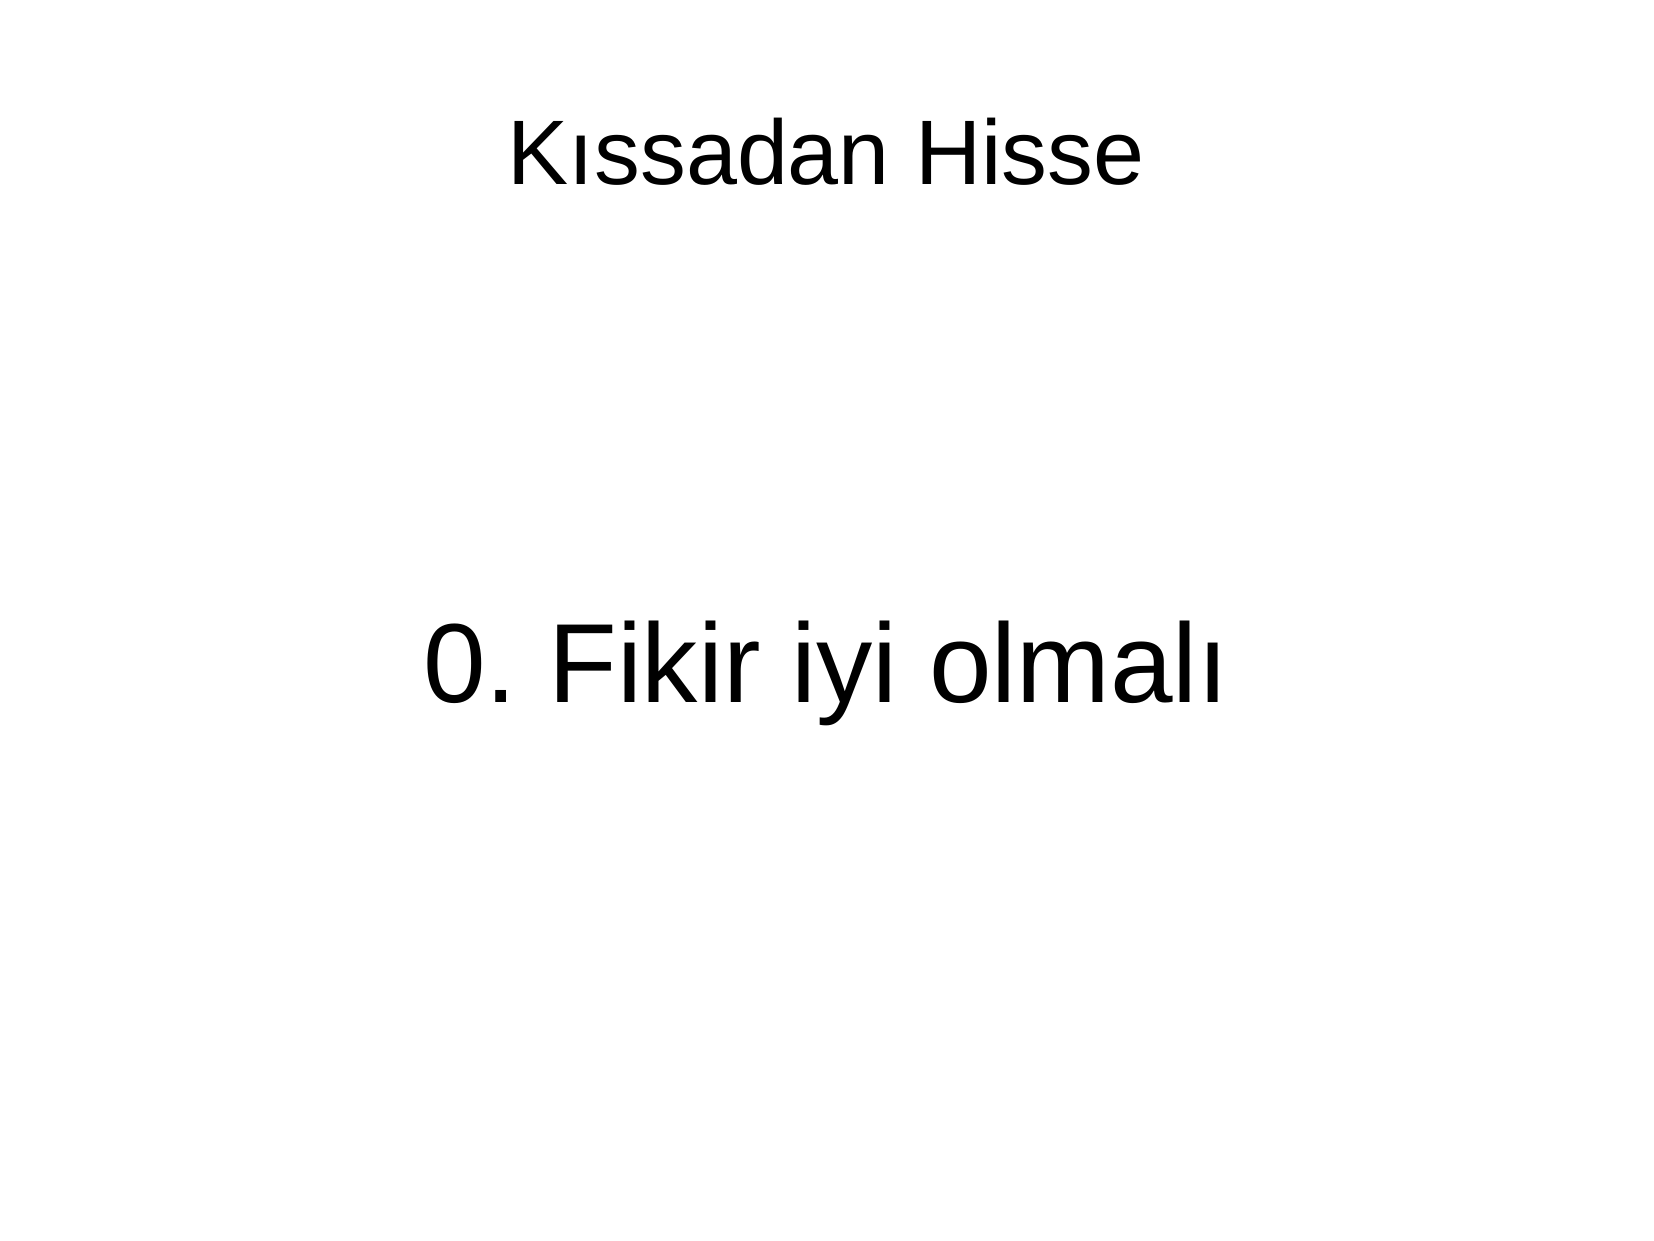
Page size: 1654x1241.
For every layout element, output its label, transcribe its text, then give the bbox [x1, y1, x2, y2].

list 0. Fikir iyi olmalı [82, 290, 1571, 1109]
title Kıssadan Hisse [82, 49, 1571, 257]
